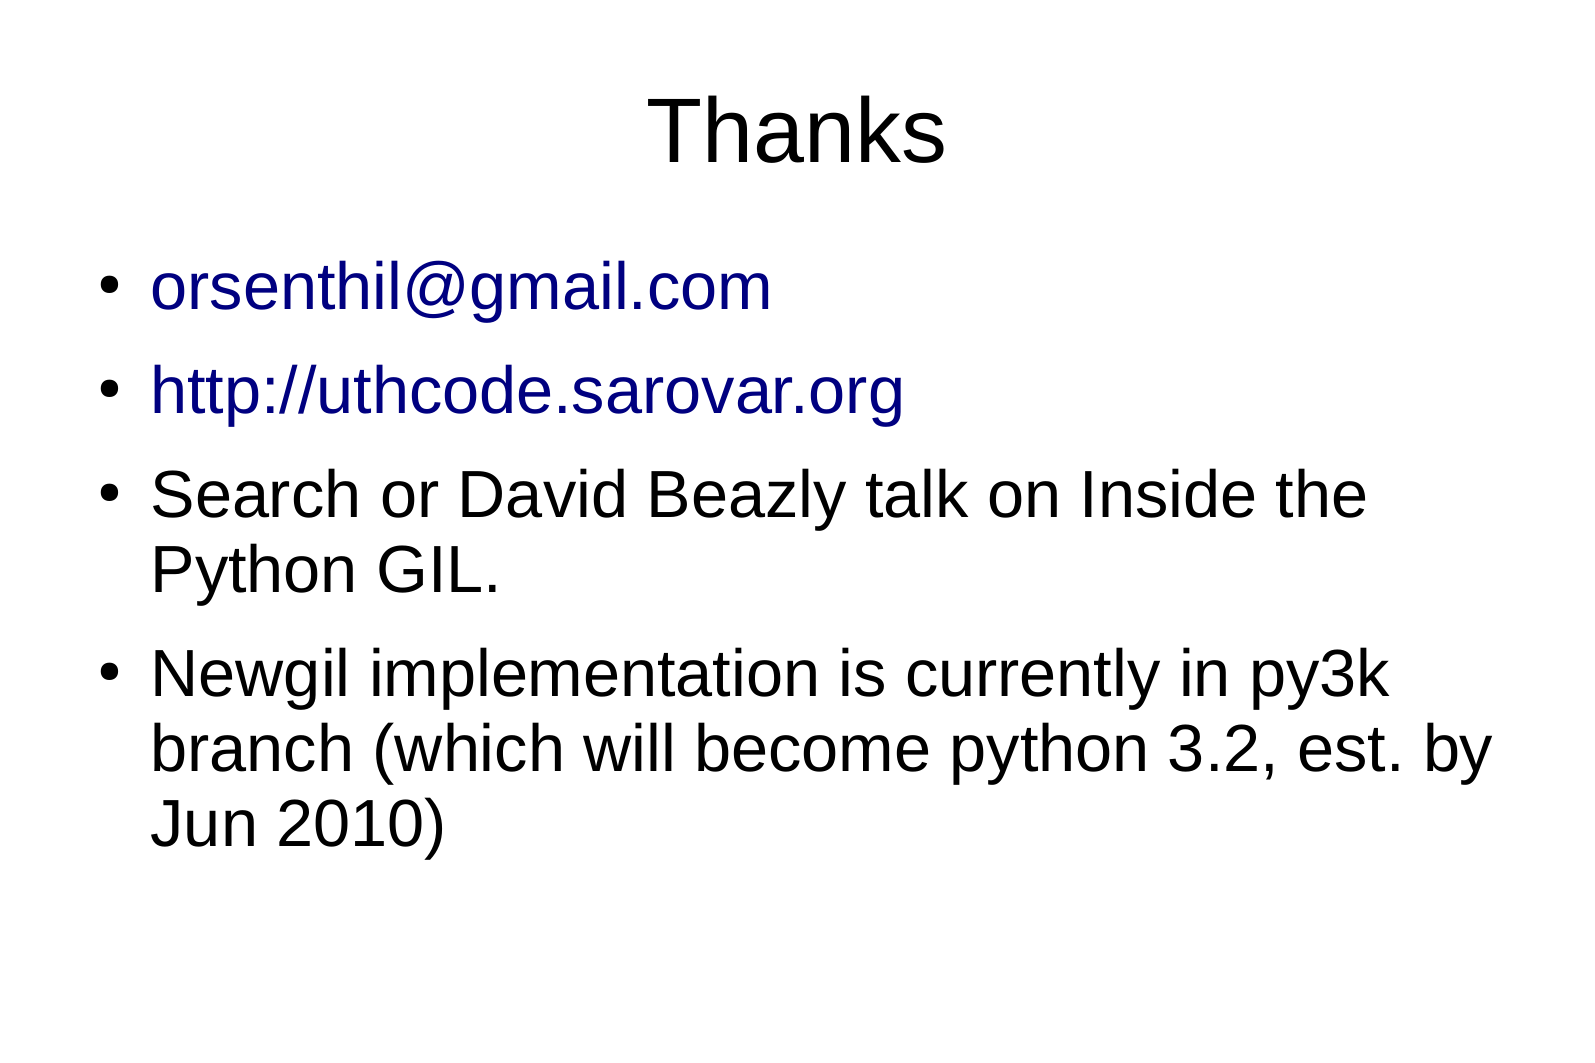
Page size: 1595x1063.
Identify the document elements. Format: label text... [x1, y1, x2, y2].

title Thanks [79, 49, 1515, 213]
list orsenthil@gmail.com http://uthcode.sarovar.org Search or David Beazly talk on Inside the Python GIL. Newgil implementation is currently in py3k branch (which will become python 3.2, est. by Jun 2010) [79, 248, 1515, 951]
